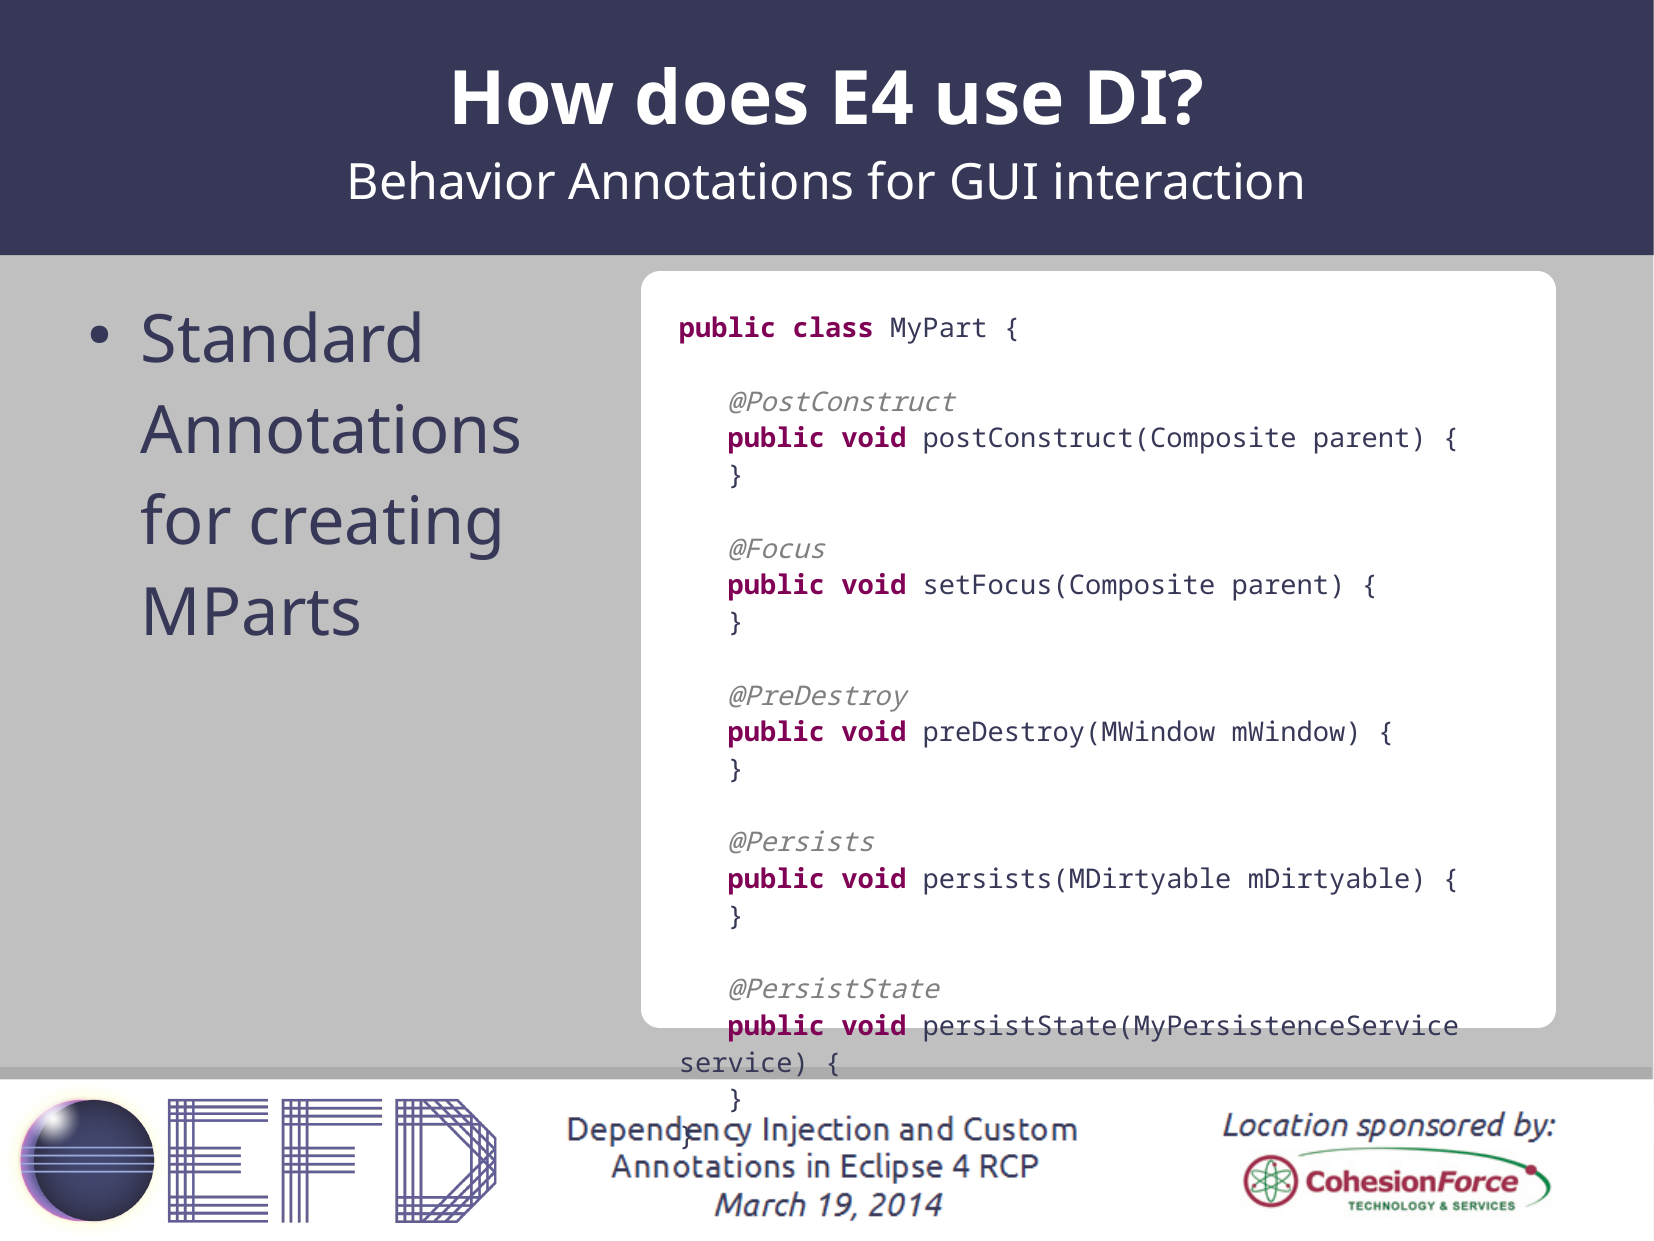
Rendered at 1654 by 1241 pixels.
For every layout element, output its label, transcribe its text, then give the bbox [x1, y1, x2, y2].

picture [0, 1079, 497, 1241]
title How does E4 use DI? Behavior Annotations for GUI interaction [82, 25, 1571, 233]
list public class MyPart { @PostConstruct public void postConstruct(Composite parent) { } @Focus public void setFocus(Composite parent) { } @PreDestroy public void preDestroy(MWindow mWindow) { } @Persists public void persists(MDirtyable mDirtyable) { } @PersistState public void persistState(MyPersistenceService service) { } } [660, 290, 1538, 1010]
picture [1110, 1104, 1654, 1241]
list Standard Annotations for creating MParts [70, 291, 616, 1111]
picture [549, 1082, 1105, 1241]
